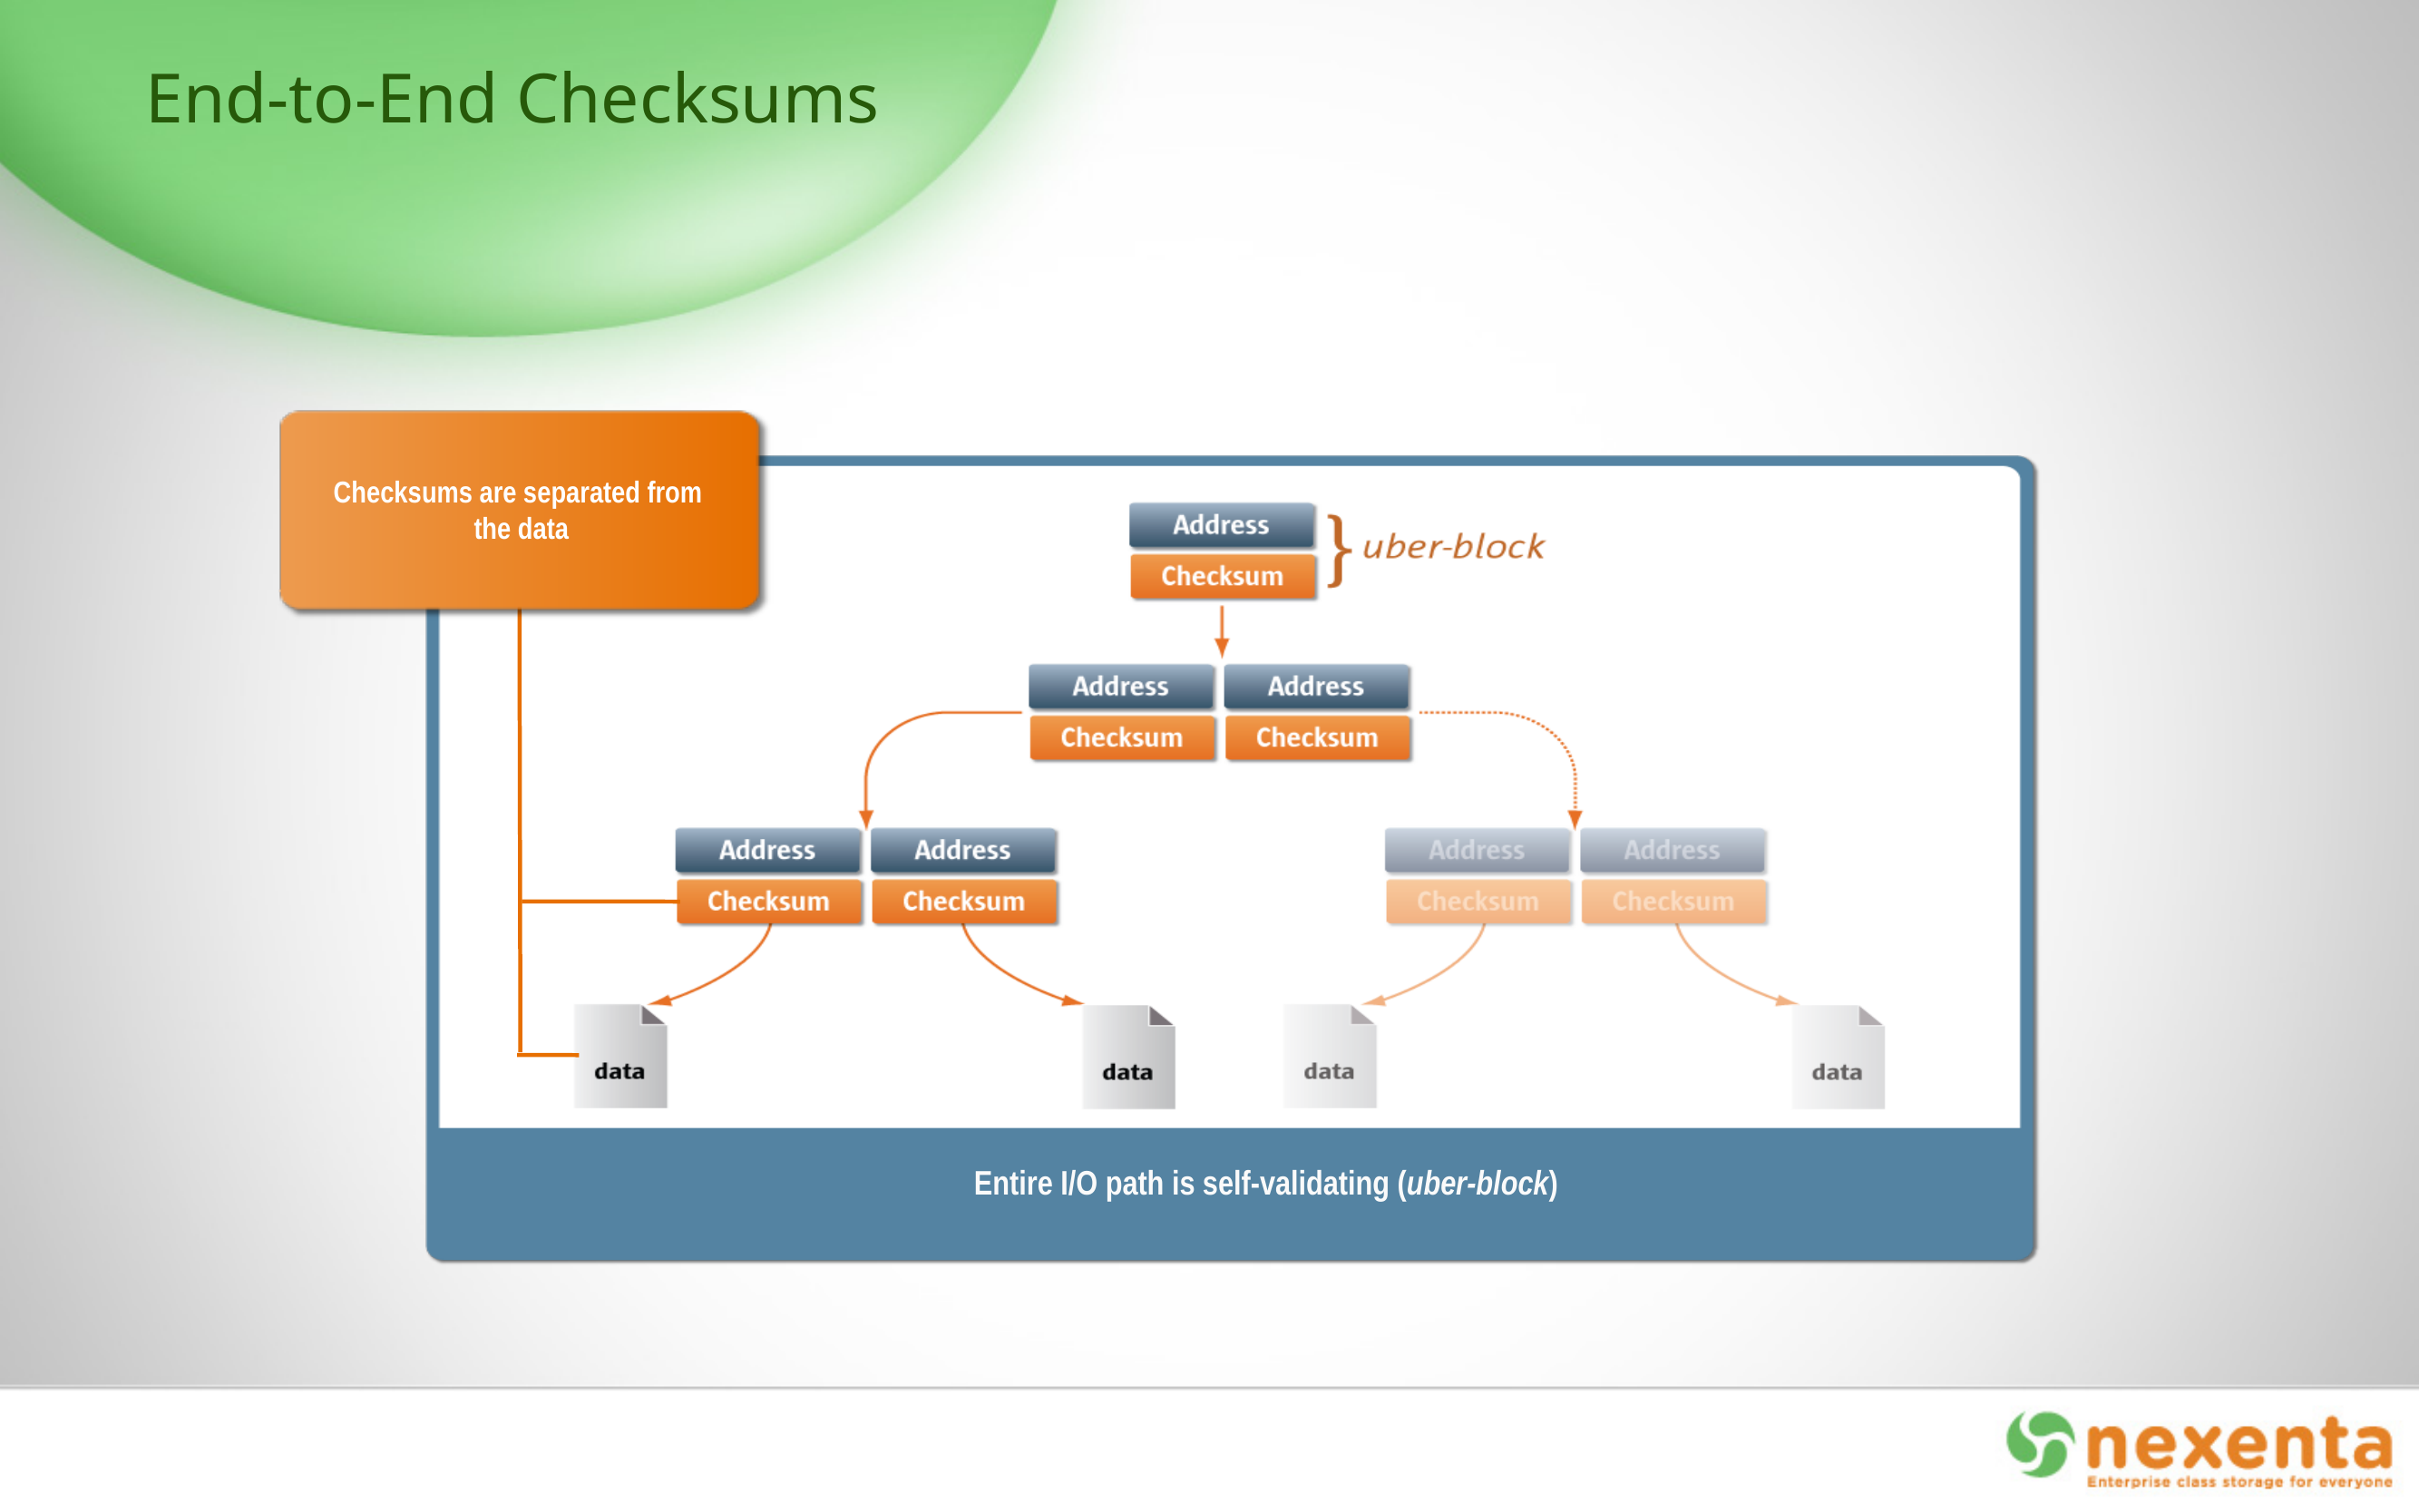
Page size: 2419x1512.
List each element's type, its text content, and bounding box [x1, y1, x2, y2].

text_box Checksums are separated from the data [238, 407, 805, 610]
text_box End-to-End Checksums [145, 54, 987, 240]
text_box Entire I/O path is self-validating (uber-block) [525, 1154, 2007, 1327]
picture [0, 0, 2419, 1512]
